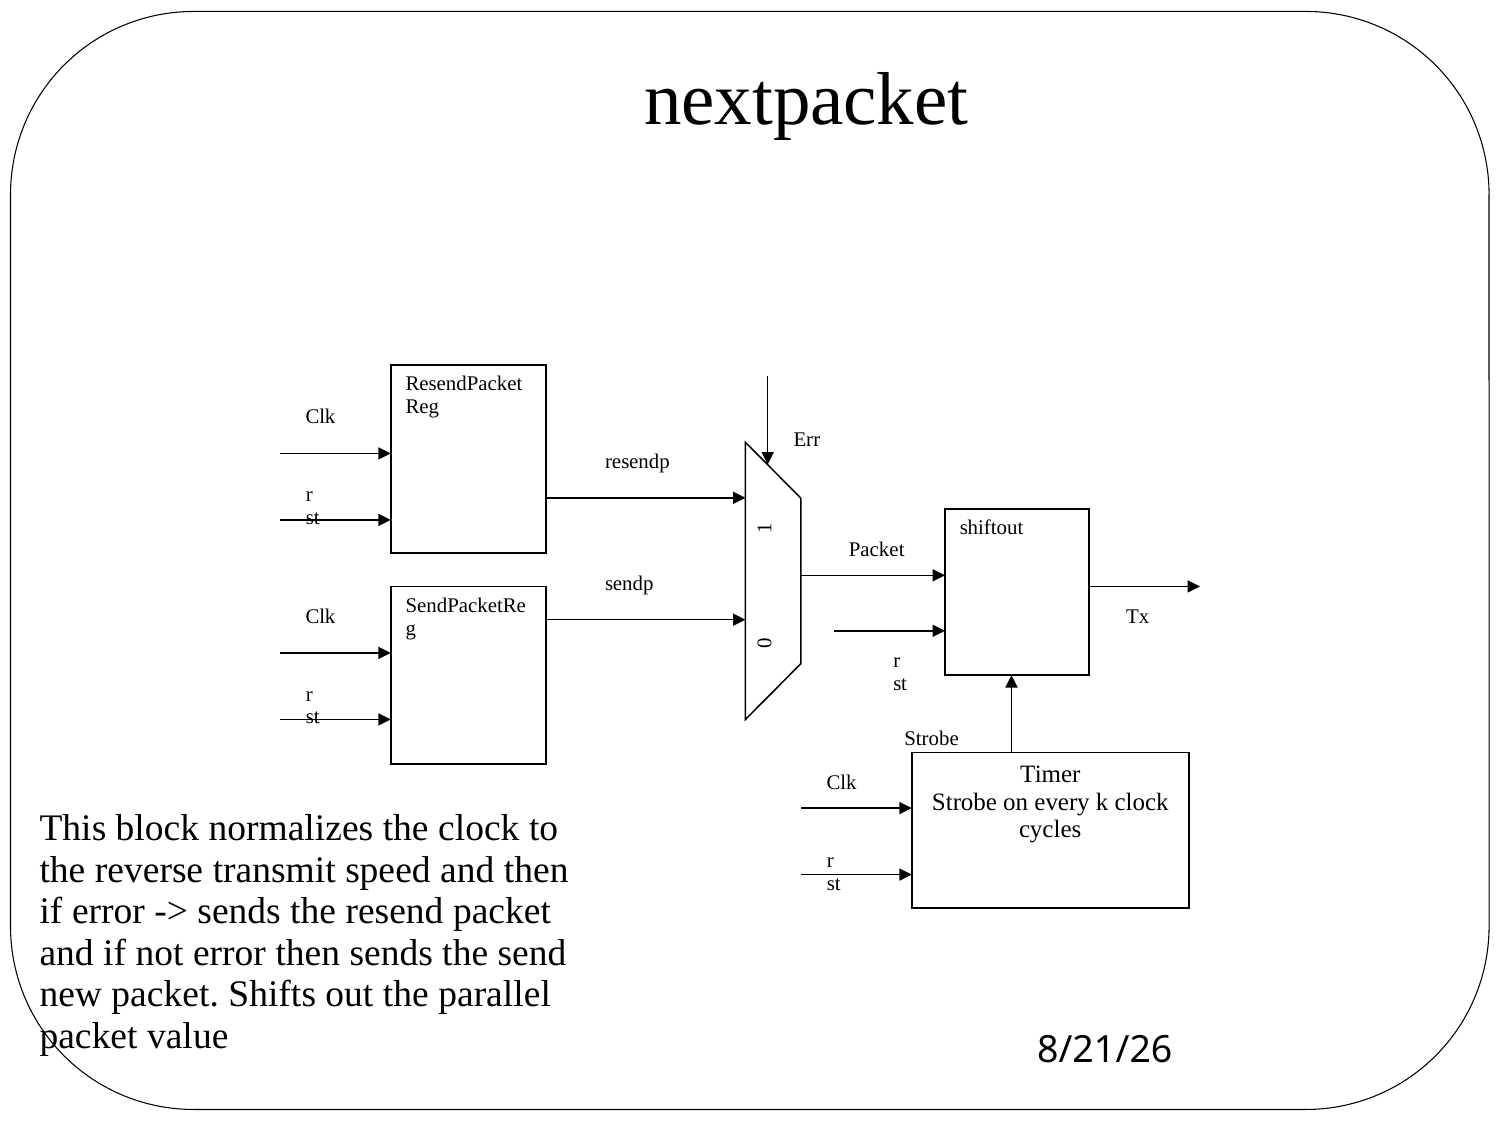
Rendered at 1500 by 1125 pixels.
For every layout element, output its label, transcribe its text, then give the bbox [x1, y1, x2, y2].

text_box Clk [290, 597, 358, 642]
text_box Clk [811, 763, 879, 809]
text_box SendPacketReg [390, 586, 546, 764]
text_box rst [812, 841, 857, 875]
text_box rst [291, 475, 336, 509]
text_box rst [878, 641, 923, 676]
text_box Err [778, 420, 846, 465]
text_box nextpacket [523, 50, 1090, 150]
text_box 0 1 [745, 442, 801, 720]
text_box resendp [590, 442, 691, 487]
text_box sendp [590, 564, 691, 609]
text_box This block normalizes the clock to the reverse transmit speed and then if error -> sends the resend packet and if not error then sends the send new packet. Shifts out the parallel packet value [24, 800, 613, 956]
text_box Clk [290, 398, 358, 443]
text_box Tx [1111, 597, 1167, 631]
text_box ResendPacketReg [390, 364, 546, 554]
text_box Strobe [889, 719, 979, 753]
text_box rst [291, 675, 336, 709]
text_box shiftout [945, 508, 1090, 676]
text_box Packet [834, 531, 934, 576]
text_box Timer Strobe on every k clock cycles [911, 752, 1189, 908]
